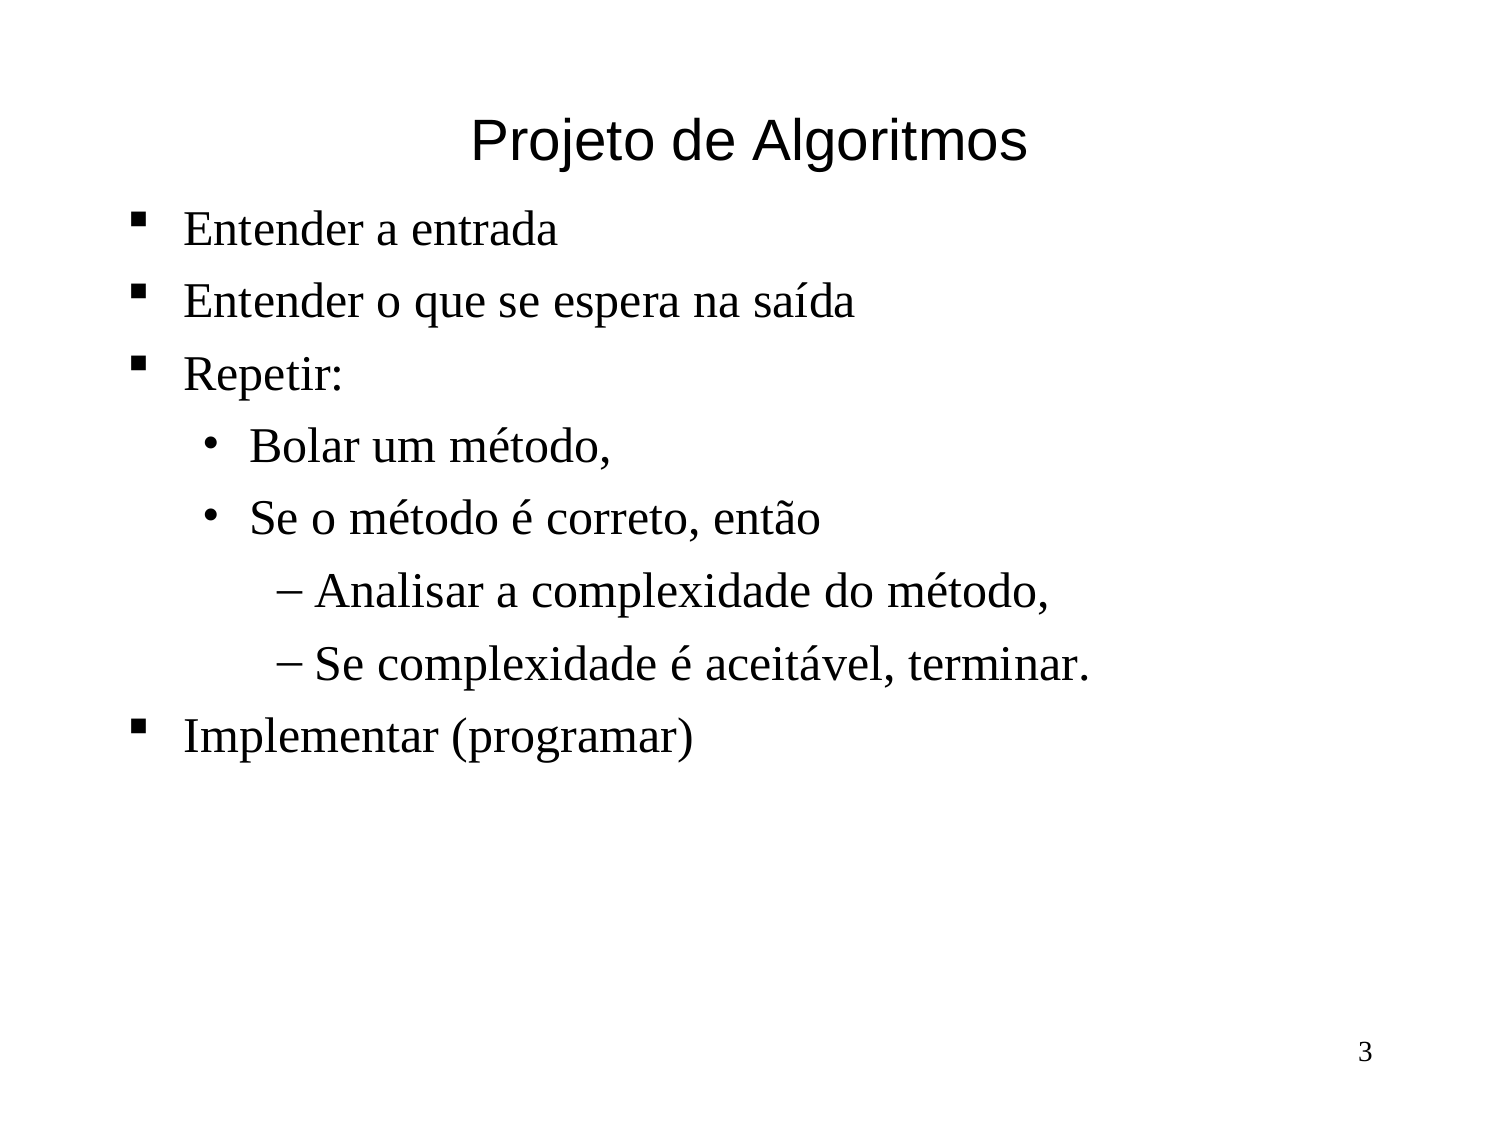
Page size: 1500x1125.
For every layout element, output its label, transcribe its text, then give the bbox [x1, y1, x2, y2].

list Entender a entrada Entender o que se espera na saída Repetir: Bolar um método, Se o método é correto, então Analisar a complexidade do método, Se complexidade é aceitável, terminar. Implementar (programar) [112, 187, 1388, 1000]
title Projeto de Algoritmos [112, 99, 1388, 175]
